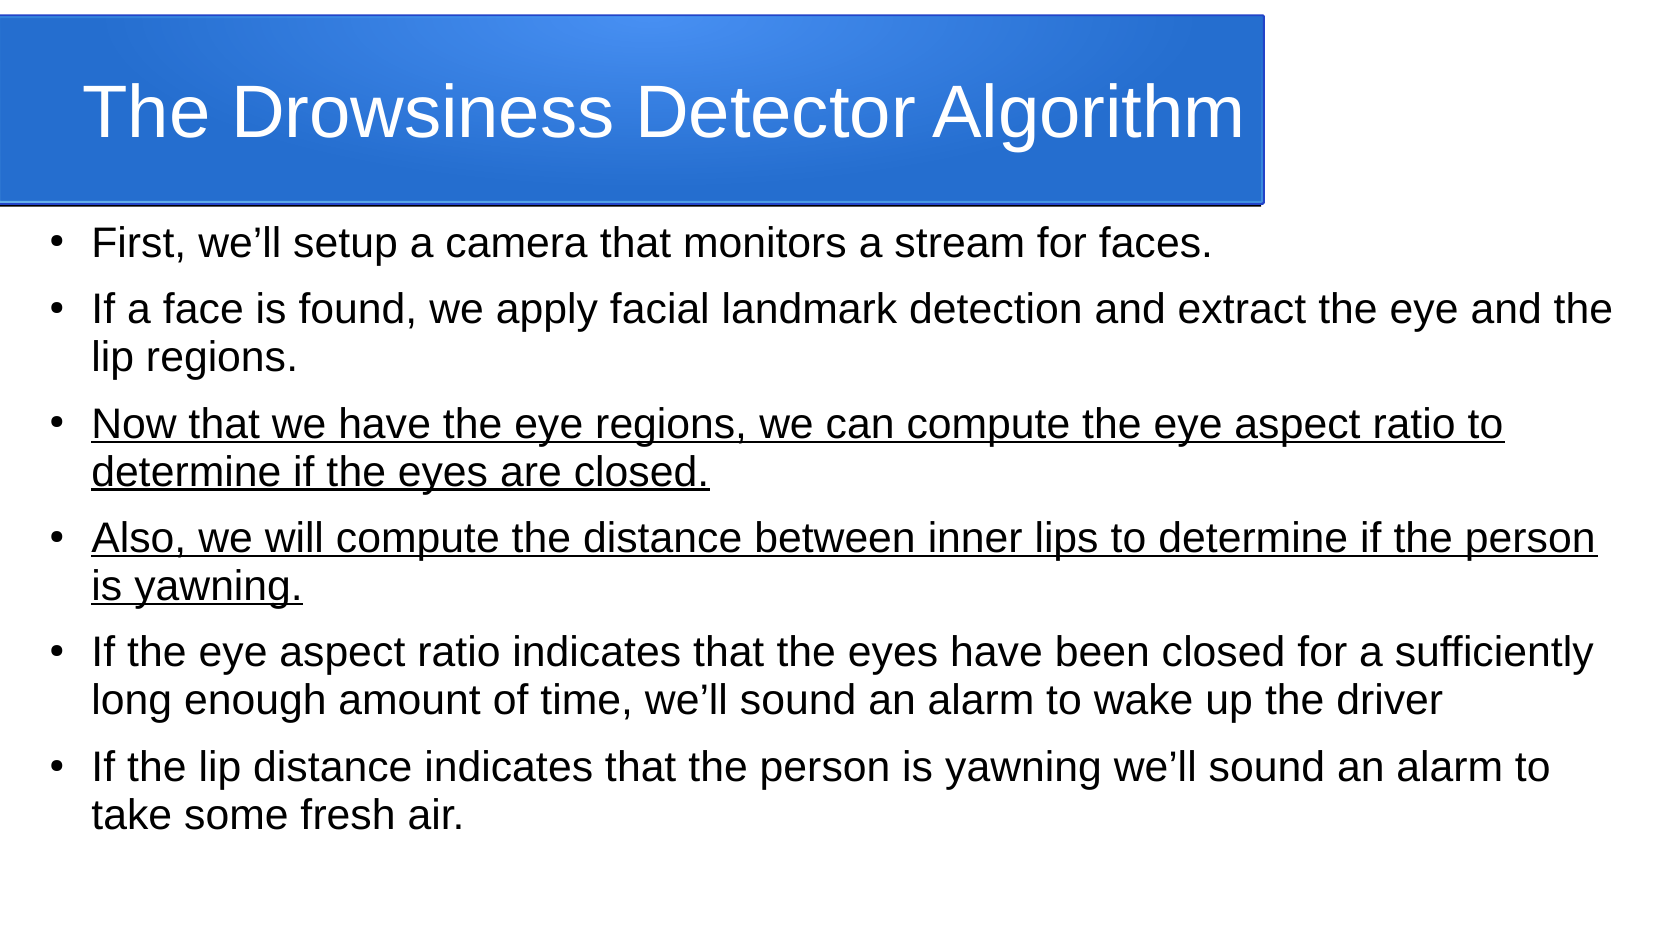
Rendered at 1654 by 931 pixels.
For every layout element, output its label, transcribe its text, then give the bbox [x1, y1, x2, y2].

title The Drowsiness Detector Algorithm [82, 29, 1335, 196]
list First, we’ll setup a camera that monitors a stream for faces. If a face is found, we apply facial landmark detection and extract the eye and the lip regions. Now that we have the eye regions, we can compute the eye aspect ratio to determine if the eyes are closed. Also, we will compute the distance between inner lips to determine if the person is yawning. If the eye aspect ratio indicates that the eyes have been closed for a sufficiently long enough amount of time, we’ll sound an alarm to wake up the driver If the lip distance indicates that the person is yawning we’ll sound an alarm to take some fresh air. [35, 218, 1619, 880]
